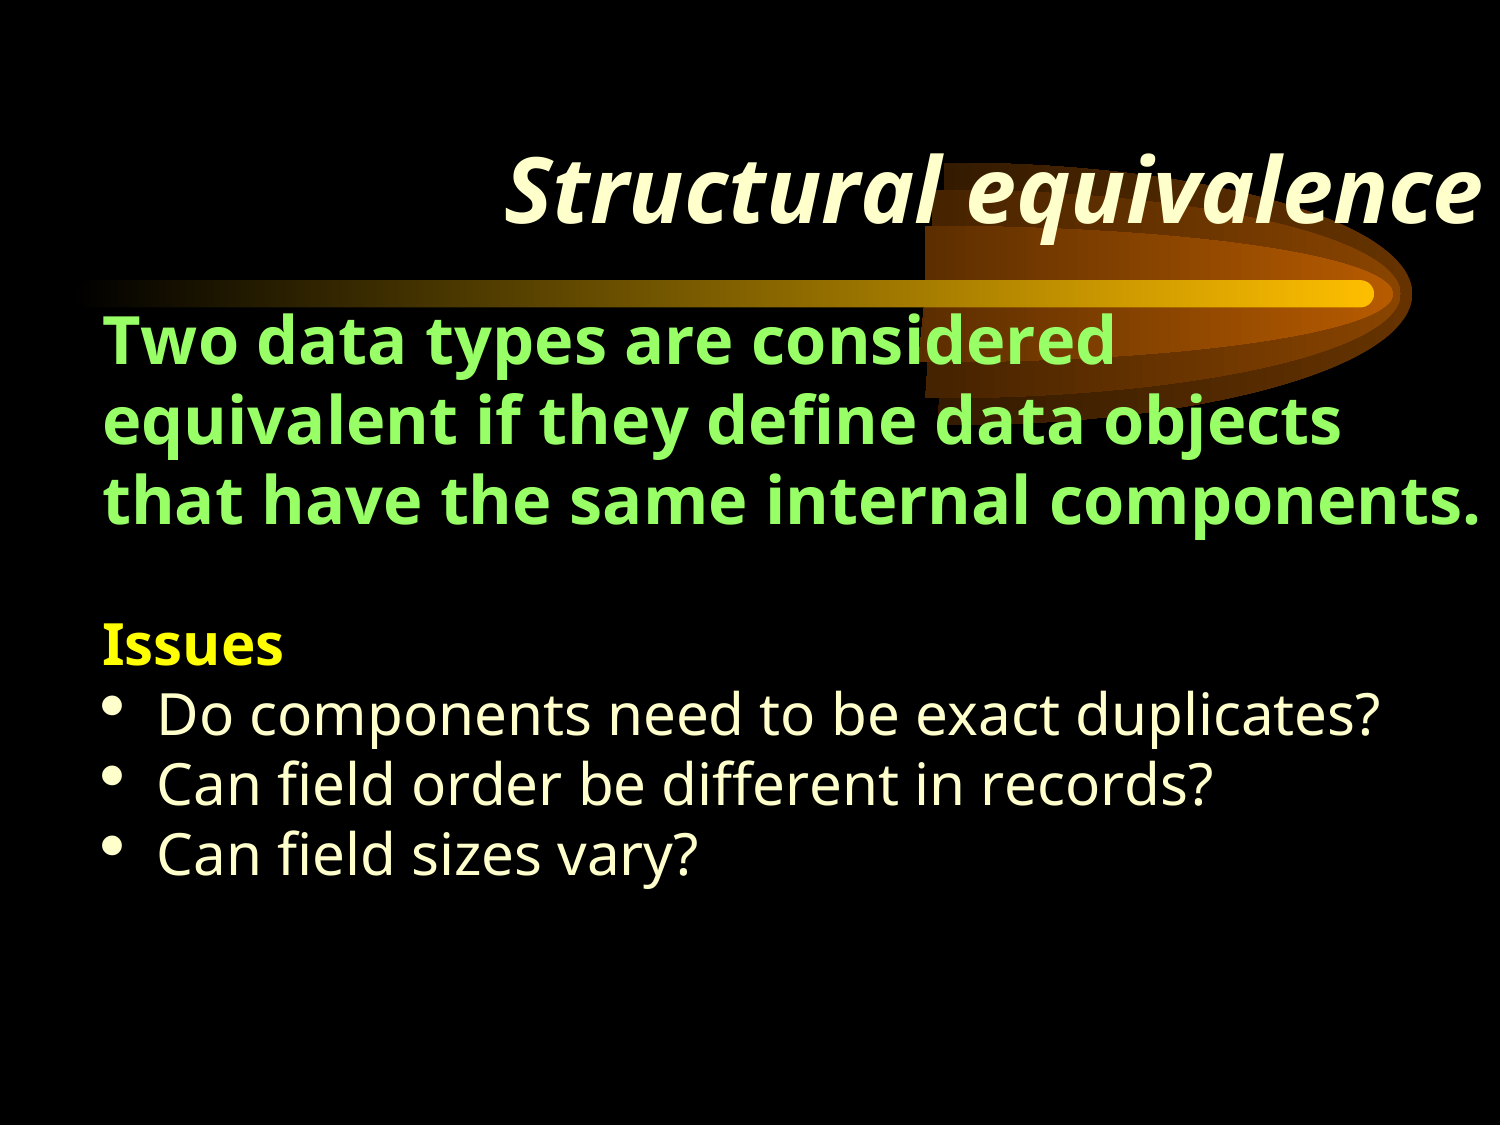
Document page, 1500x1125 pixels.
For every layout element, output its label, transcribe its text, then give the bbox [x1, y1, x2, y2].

text_box Two data types are considered equivalent if they define data objects that have the same internal components. Issues Do components need to be exact duplicates? Can field order be different in records? Can field sizes vary? [0, 290, 1500, 1047]
title Structural equivalence [112, 62, 1500, 250]
